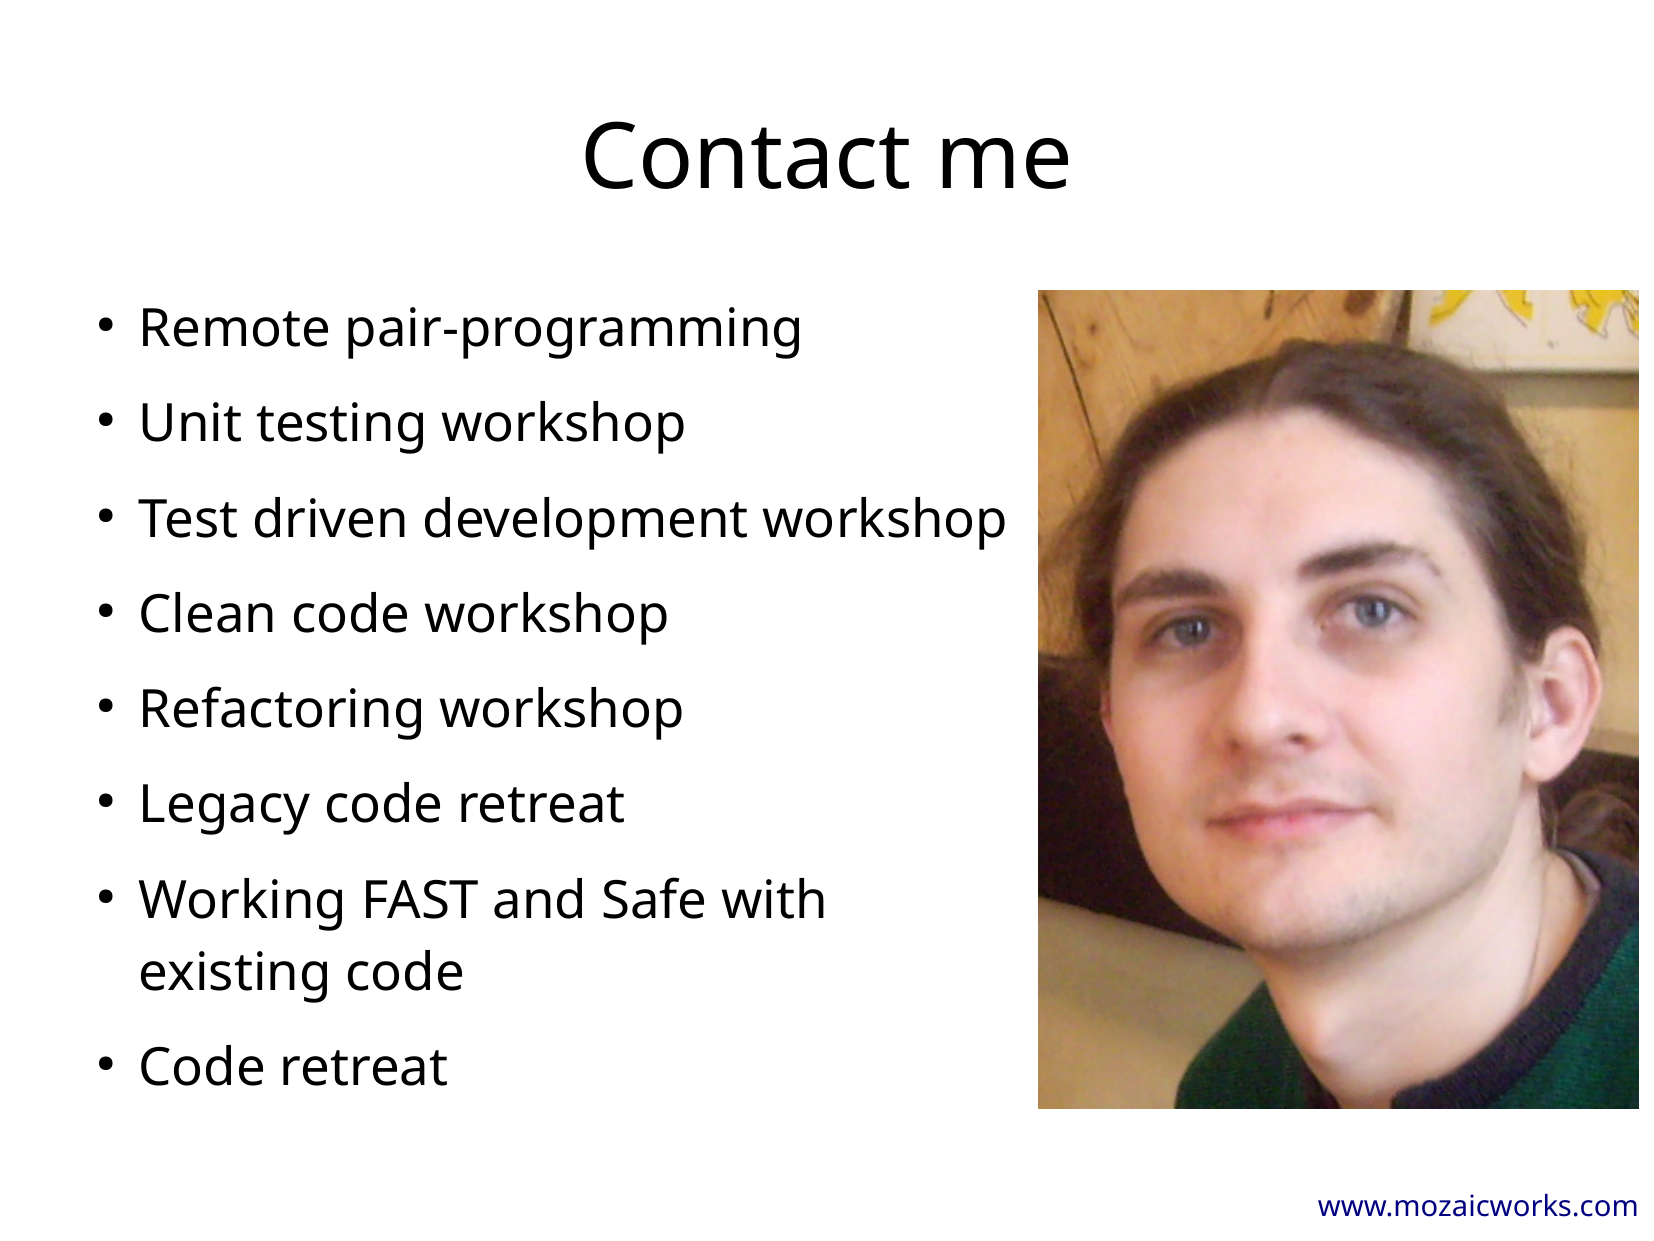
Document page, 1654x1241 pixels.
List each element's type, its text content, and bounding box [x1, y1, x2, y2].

picture [1038, 290, 1639, 1109]
list Remote pair-programming Unit testing workshop Test driven development workshop Clean code workshop Refactoring workshop Legacy code retreat Working FAST and Safe with existing code Code retreat [82, 290, 1021, 1109]
text_box www.mozaicworks.com [0, 1178, 1654, 1241]
title Contact me [82, 78, 1571, 228]
